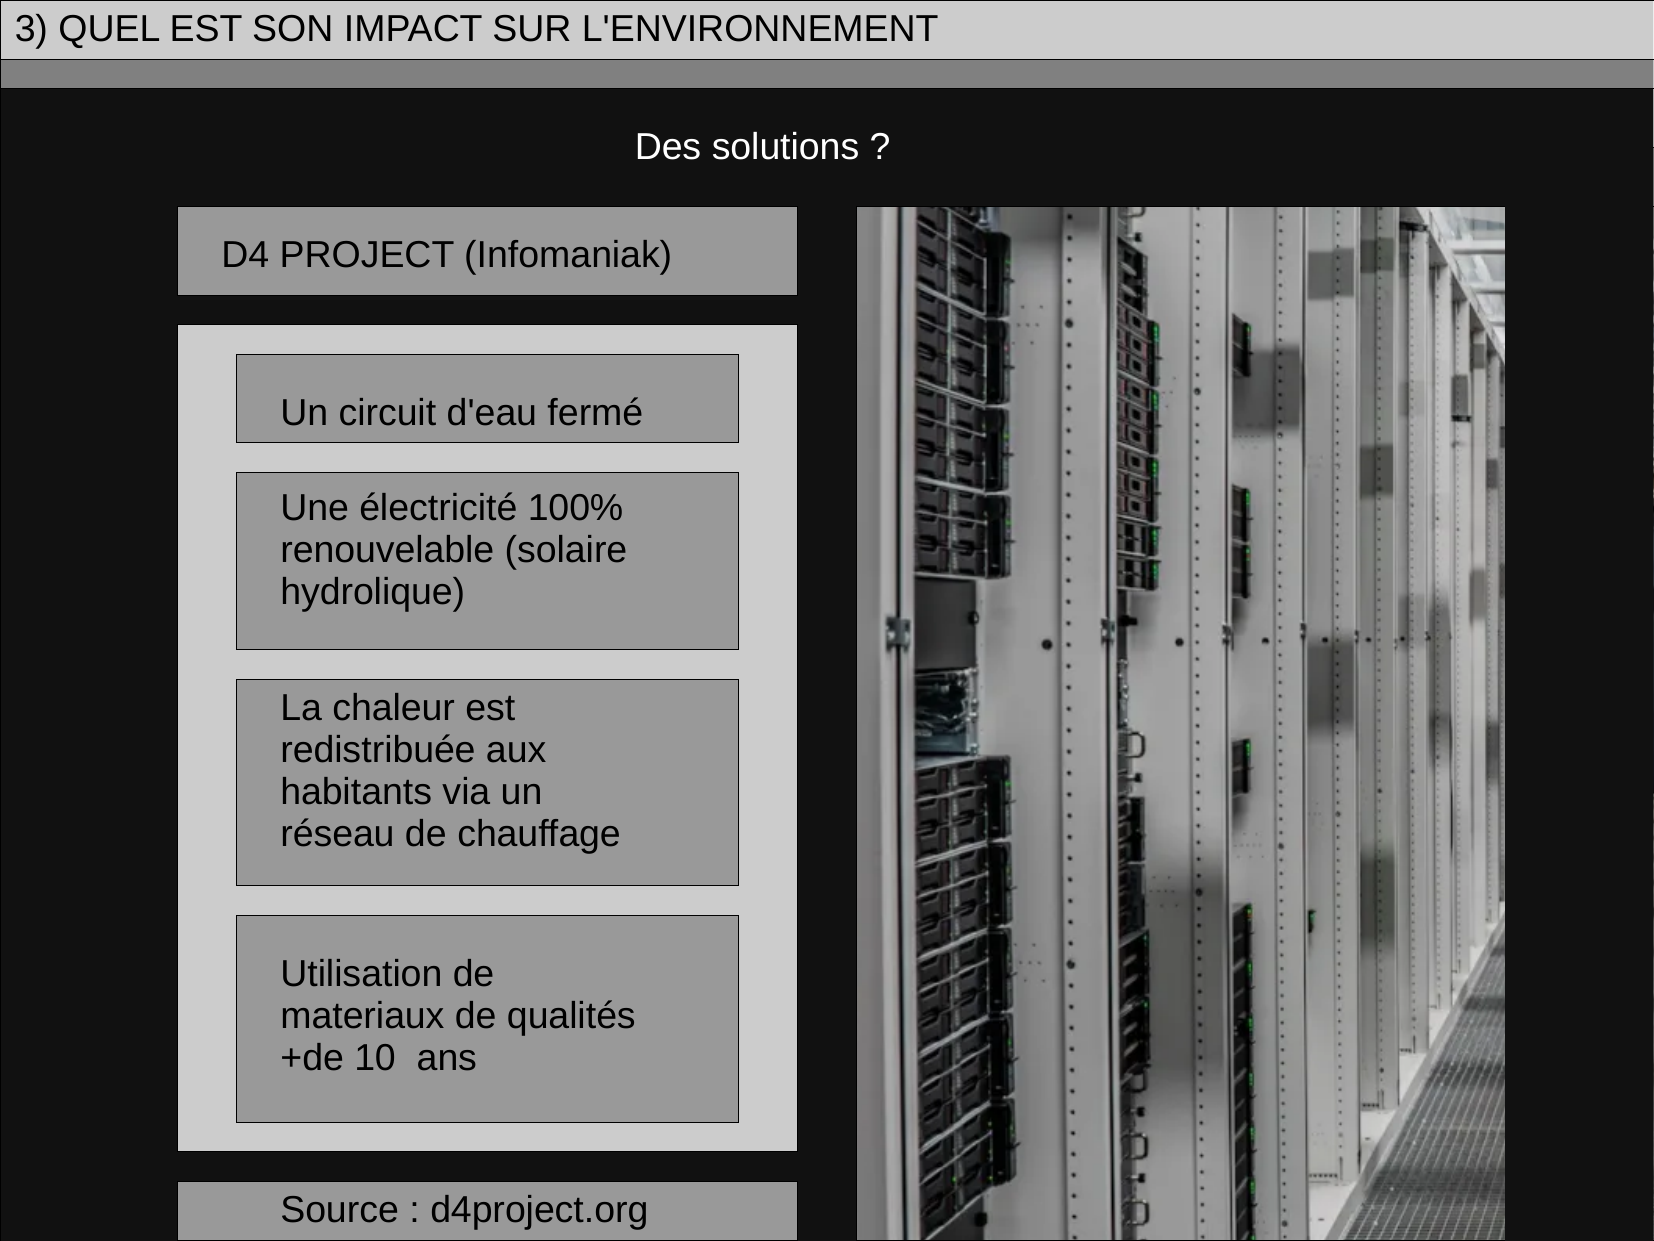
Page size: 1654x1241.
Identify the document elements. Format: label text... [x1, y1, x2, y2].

text_box Source : d4project.org [265, 1181, 827, 1241]
text_box La chaleur est redistribuée aux habitants via un réseau de chauffage [265, 679, 680, 863]
text_box D4 PROJECT (Infomaniak) [206, 225, 777, 325]
text_box Un circuit d'eau fermé [265, 383, 680, 441]
text_box [0, 60, 1654, 1241]
text_box Utilisation de materiaux de qualités +de 10 ans [265, 944, 680, 1086]
text_box Une électricité 100% renouvelable (solaire hydrolique) [265, 479, 680, 621]
text_box [1477, 0, 1654, 59]
text_box Des solutions ? [620, 118, 1004, 175]
text_box 3) QUEL EST SON IMPACT SUR L'ENVIRONNEMENT [0, 89, 1477, 268]
text_box 3) QUEL EST SON IMPACT SUR L'ENVIRONNEMENT [0, 0, 1477, 59]
